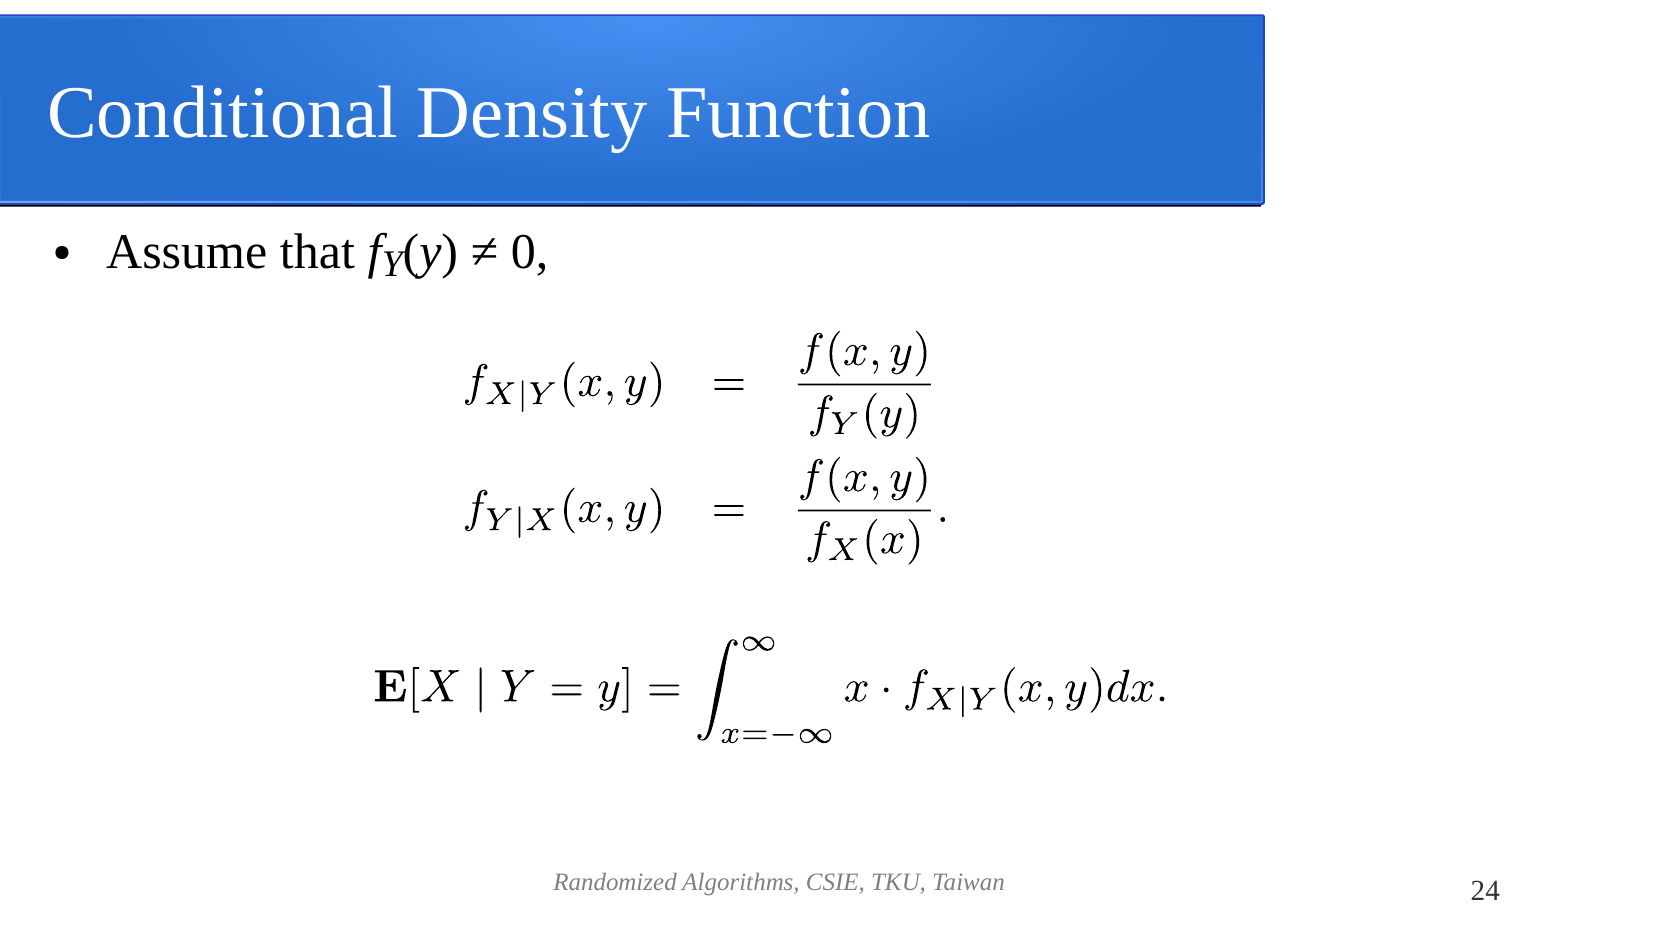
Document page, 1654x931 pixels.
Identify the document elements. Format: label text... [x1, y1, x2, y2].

title Conditional Density Function [47, 35, 1199, 189]
list Assume that fY(y) ≠ 0, [35, 224, 1524, 764]
picture [372, 636, 1165, 744]
picture [462, 330, 946, 565]
